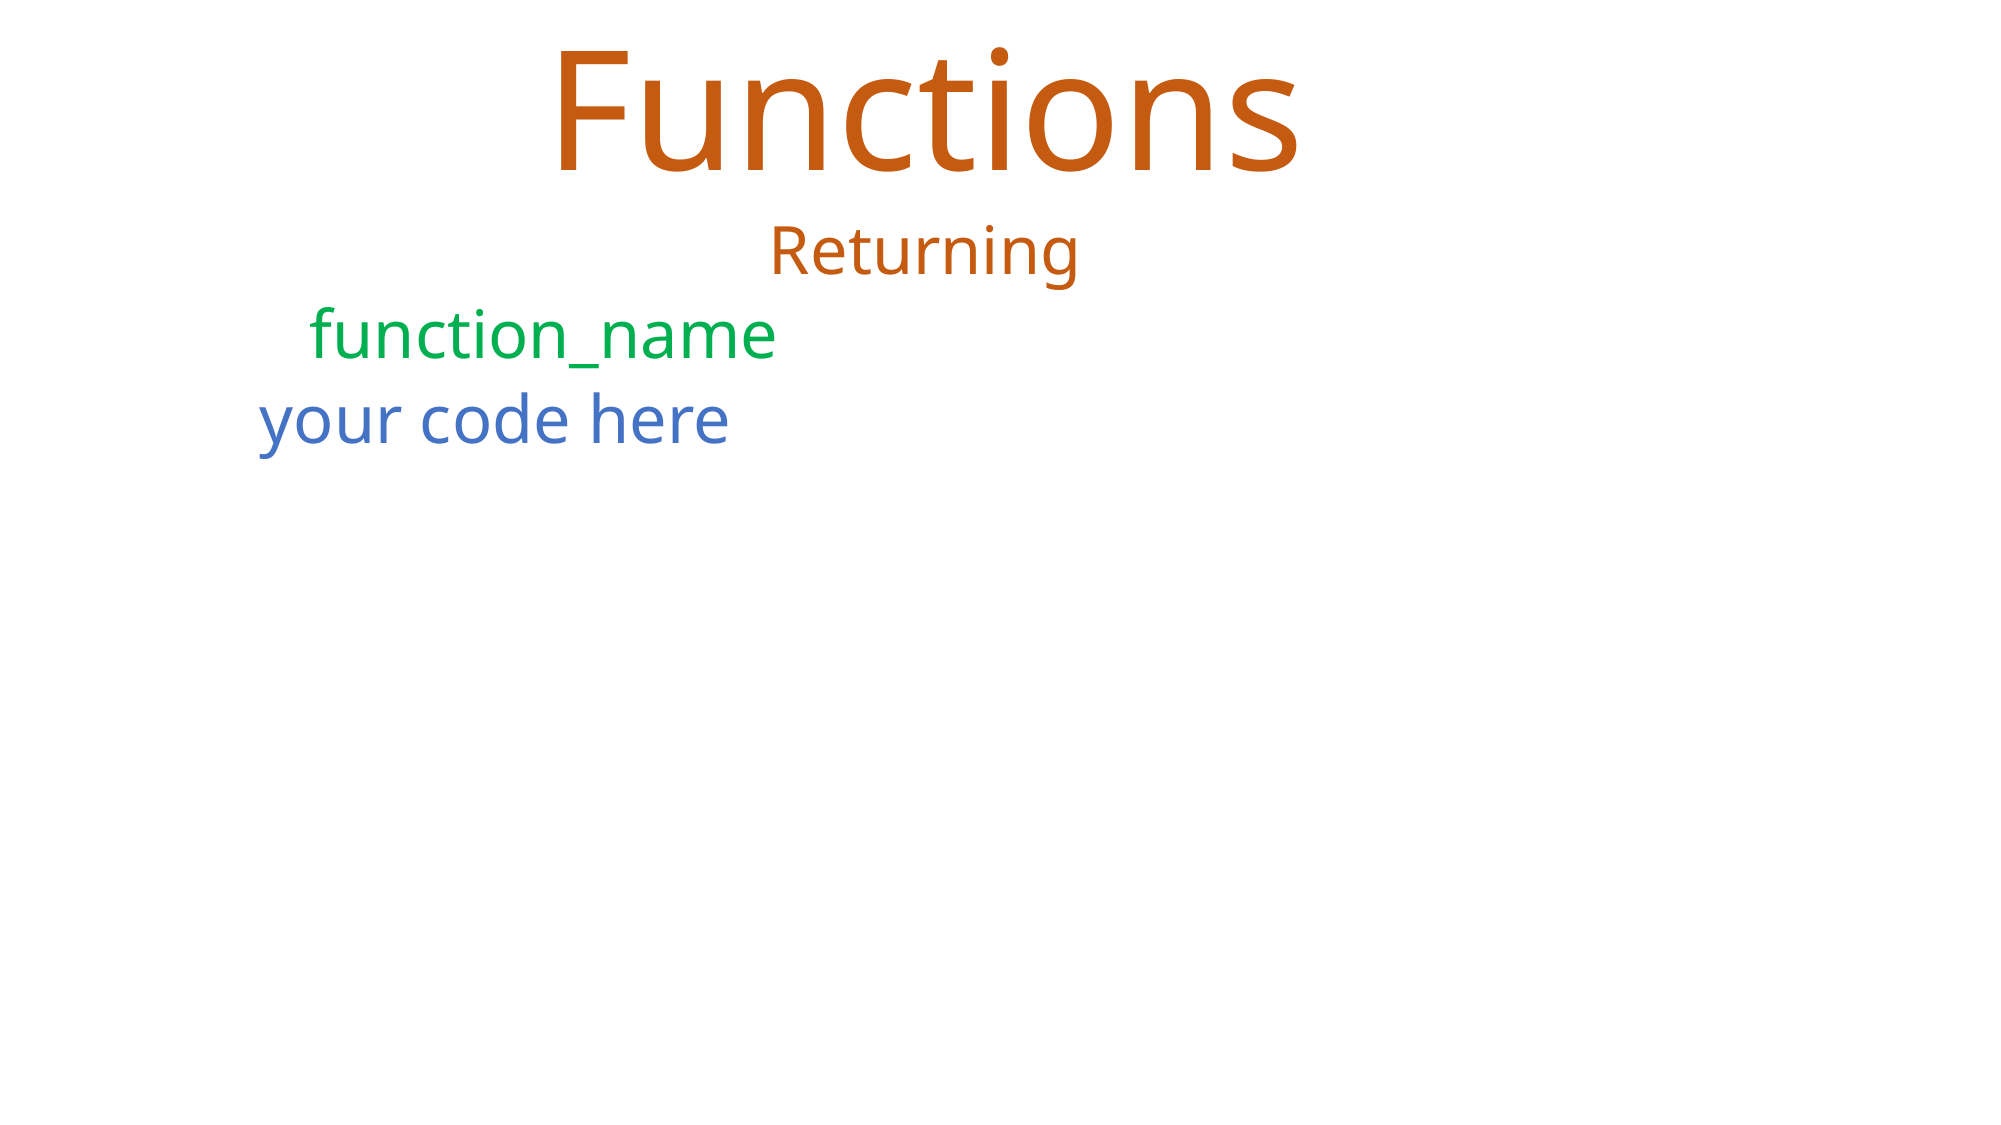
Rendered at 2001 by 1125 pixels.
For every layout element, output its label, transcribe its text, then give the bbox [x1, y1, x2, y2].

list Functions Returning def <function_name>(<param_1>, <param_2>, ...): <your code here> return <value> [137, 34, 1863, 1088]
